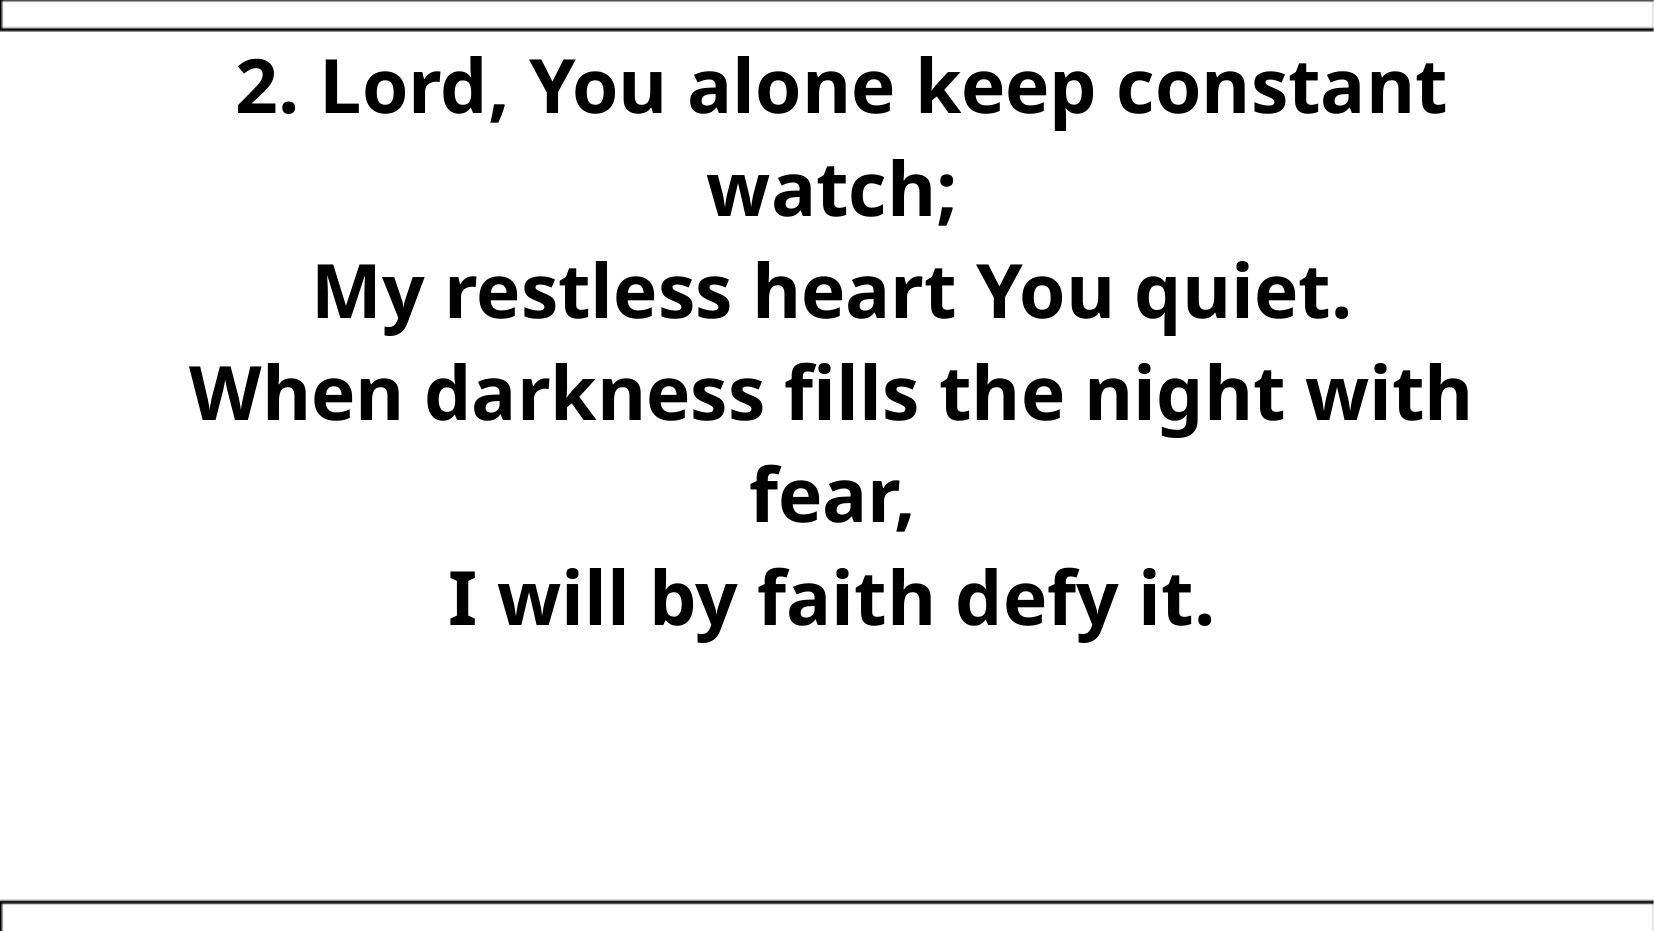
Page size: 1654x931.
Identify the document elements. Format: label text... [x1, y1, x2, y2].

text_box 2. Lord, You alone keep constant watch; My restless heart You quiet. When darkness fills the night with fear, I will by faith defy it. [90, 26, 1576, 451]
picture [0, 0, 1654, 931]
